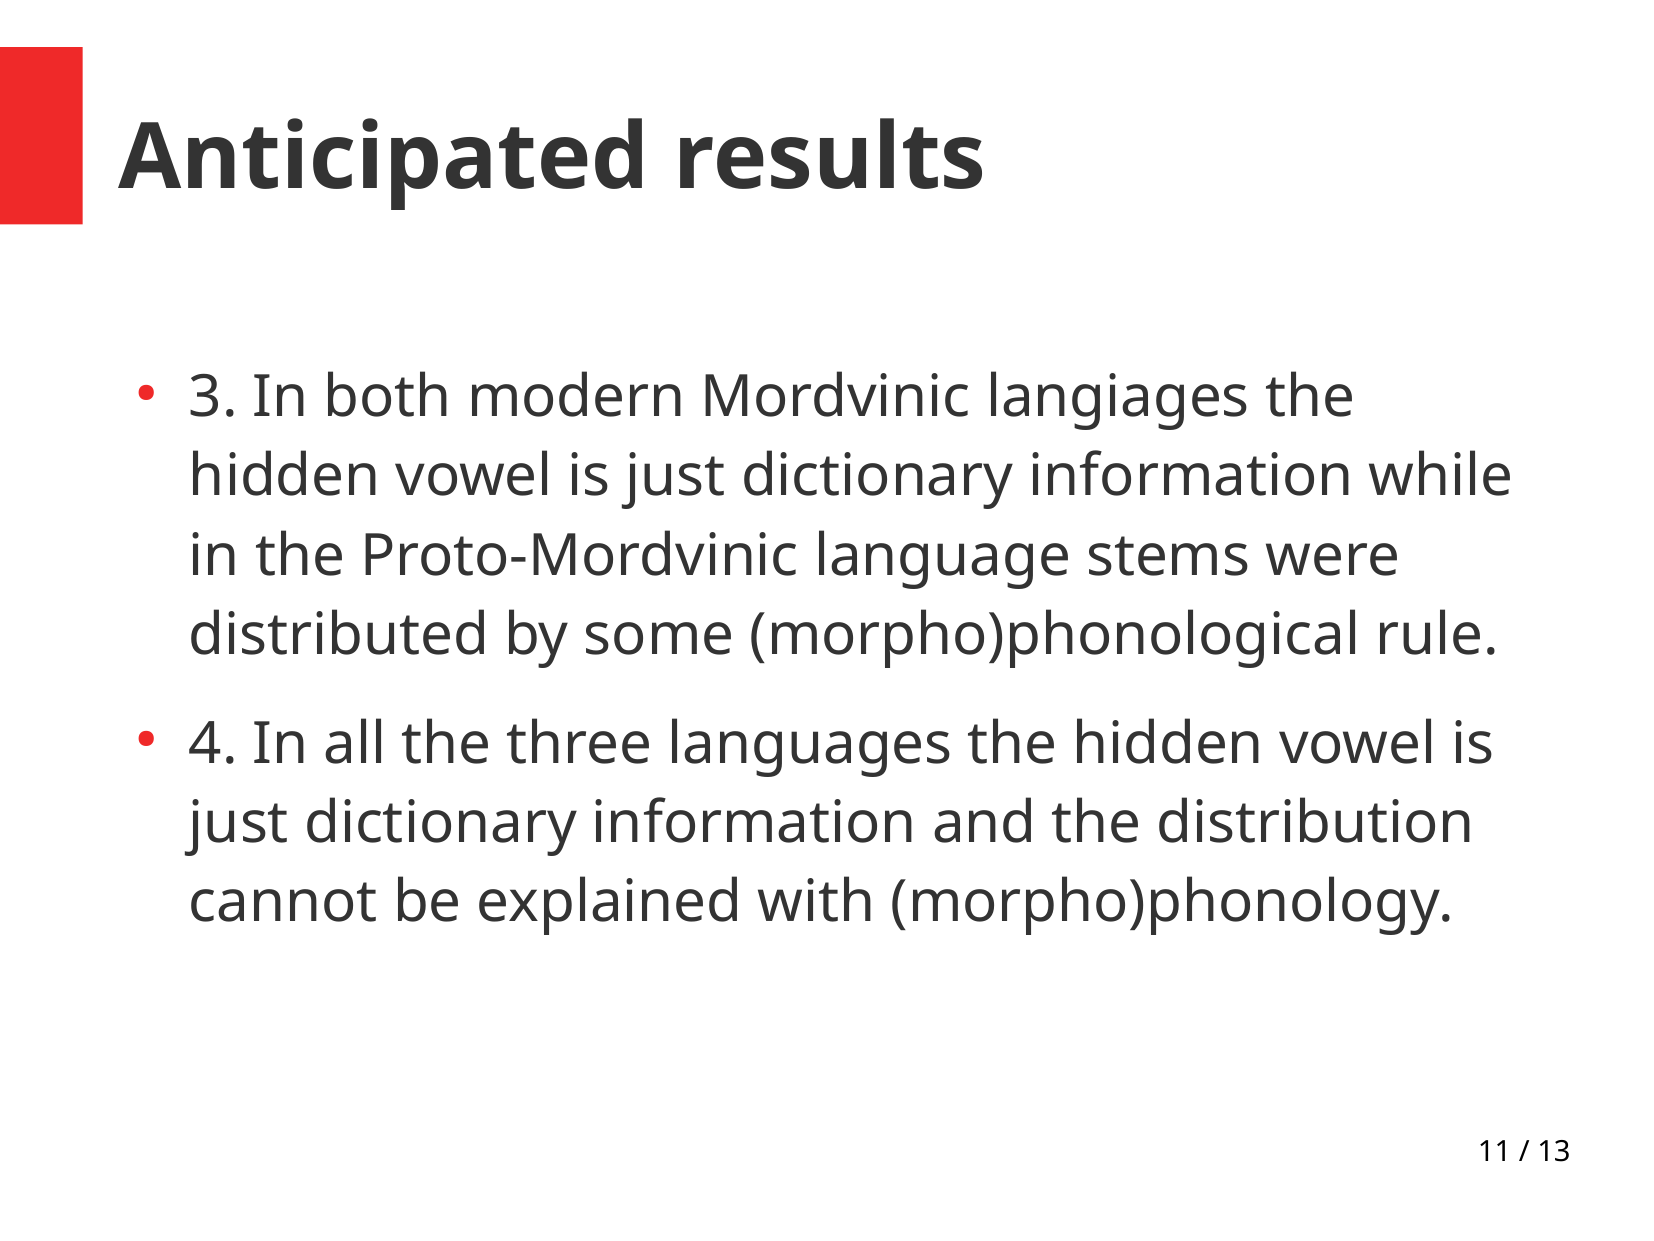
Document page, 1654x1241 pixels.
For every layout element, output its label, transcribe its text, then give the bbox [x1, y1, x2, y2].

list 3. In both modern Mordvinic langiages the hidden vowel is just dictionary information while in the Proto-Mordvinic language stems were distributed by some (morpho)phonological rule. 4. In all the three languages the hidden vowel is just dictionary information and the distribution cannot be explained with (morpho)phonology. [118, 354, 1536, 1074]
title Anticipated results [118, 49, 1571, 257]
